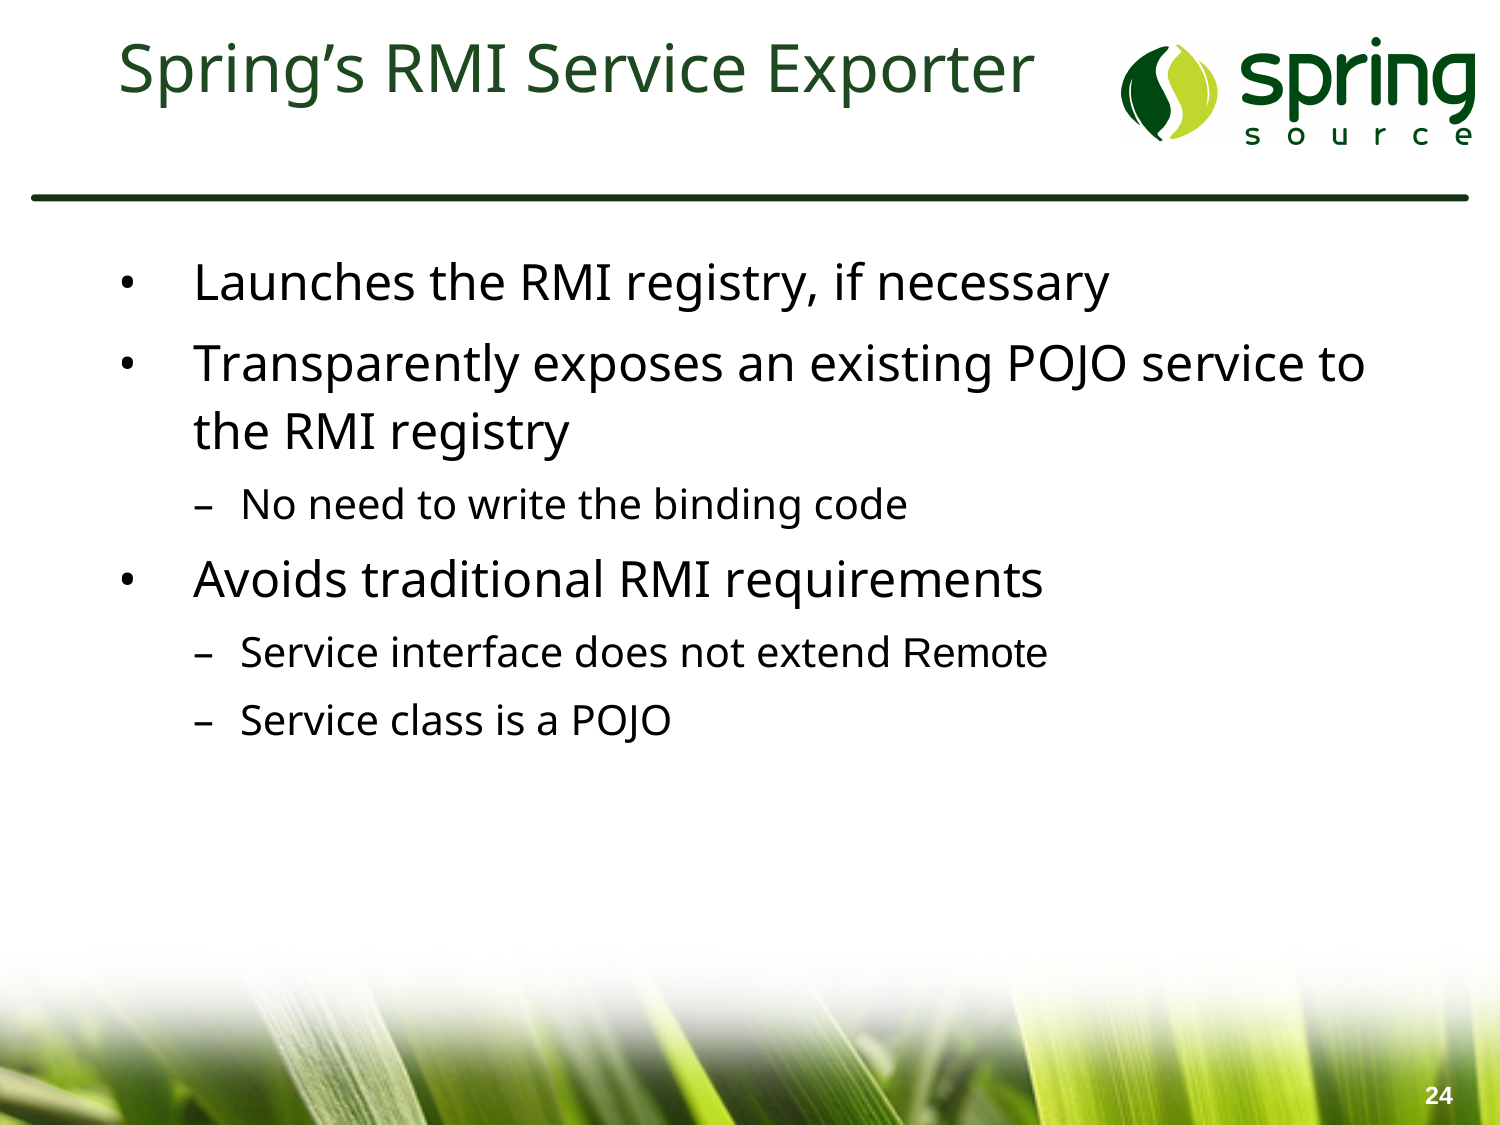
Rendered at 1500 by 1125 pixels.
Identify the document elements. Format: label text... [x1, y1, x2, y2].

picture [0, 944, 1500, 1125]
list Launches the RMI registry, if necessary Transparently exposes an existing POJO service to the RMI registry No need to write the binding code Avoids traditional RMI requirements Service interface does not extend Remote Service class is a POJO [103, 239, 1394, 762]
picture [1136, 37, 1475, 145]
title Spring’s RMI Service Exporter [103, 13, 1136, 176]
